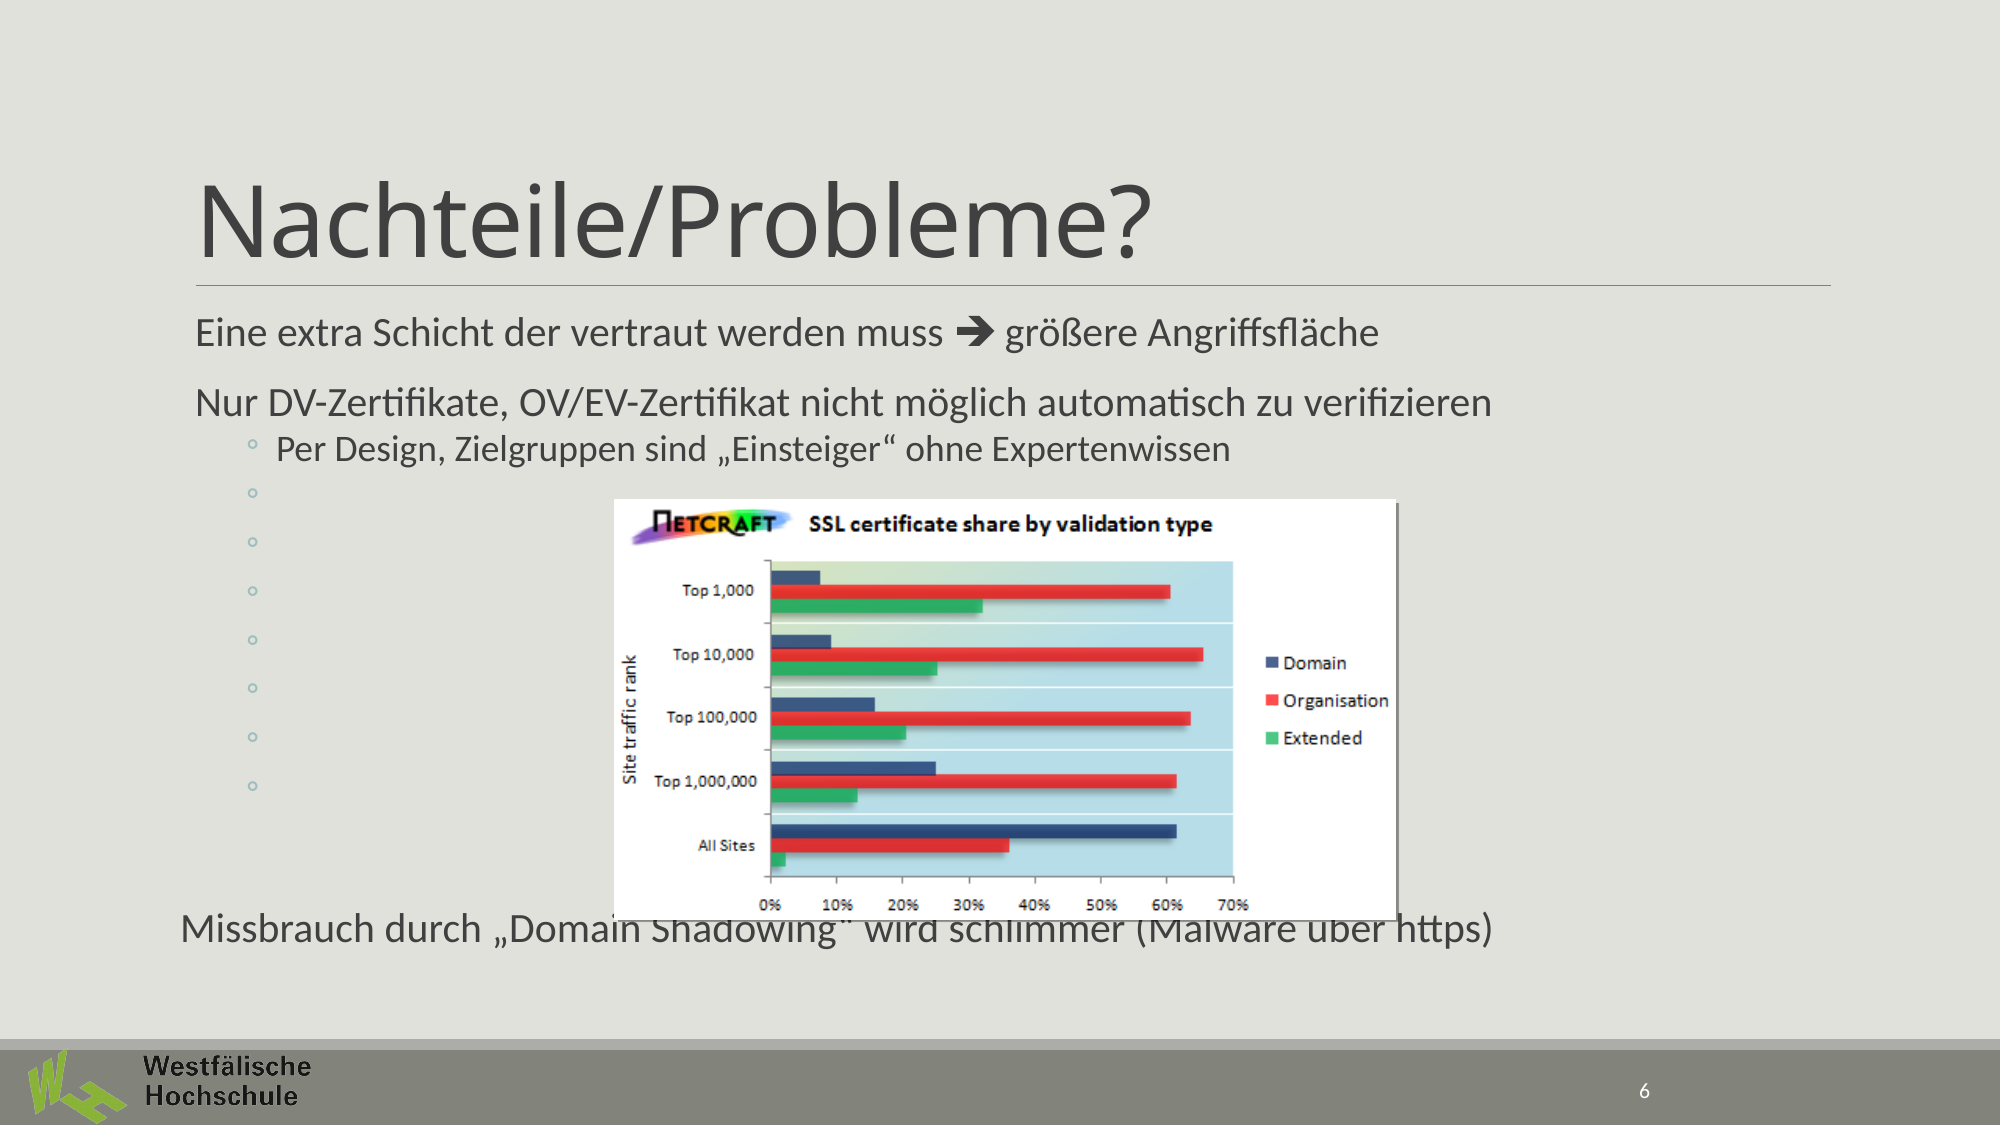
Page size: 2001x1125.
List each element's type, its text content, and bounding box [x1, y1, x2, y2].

title Nachteile/Probleme? [180, 47, 1831, 286]
text_box <Foliennummer> [1624, 1059, 1840, 1120]
picture [614, 499, 1396, 920]
picture [25, 1045, 313, 1125]
list Eine extra Schicht der vertraut werden muss  größere Angriffsfläche Nur DV-Zertifikate, OV/EV-Zertifikat nicht möglich automatisch zu verifizieren Per Design, Zielgruppen sind „Einsteiger“ ohne Expertenwissen Missbrauch durch „Domain Shadowing“ wird schlimmer (Malware über https) [180, 302, 1831, 1054]
